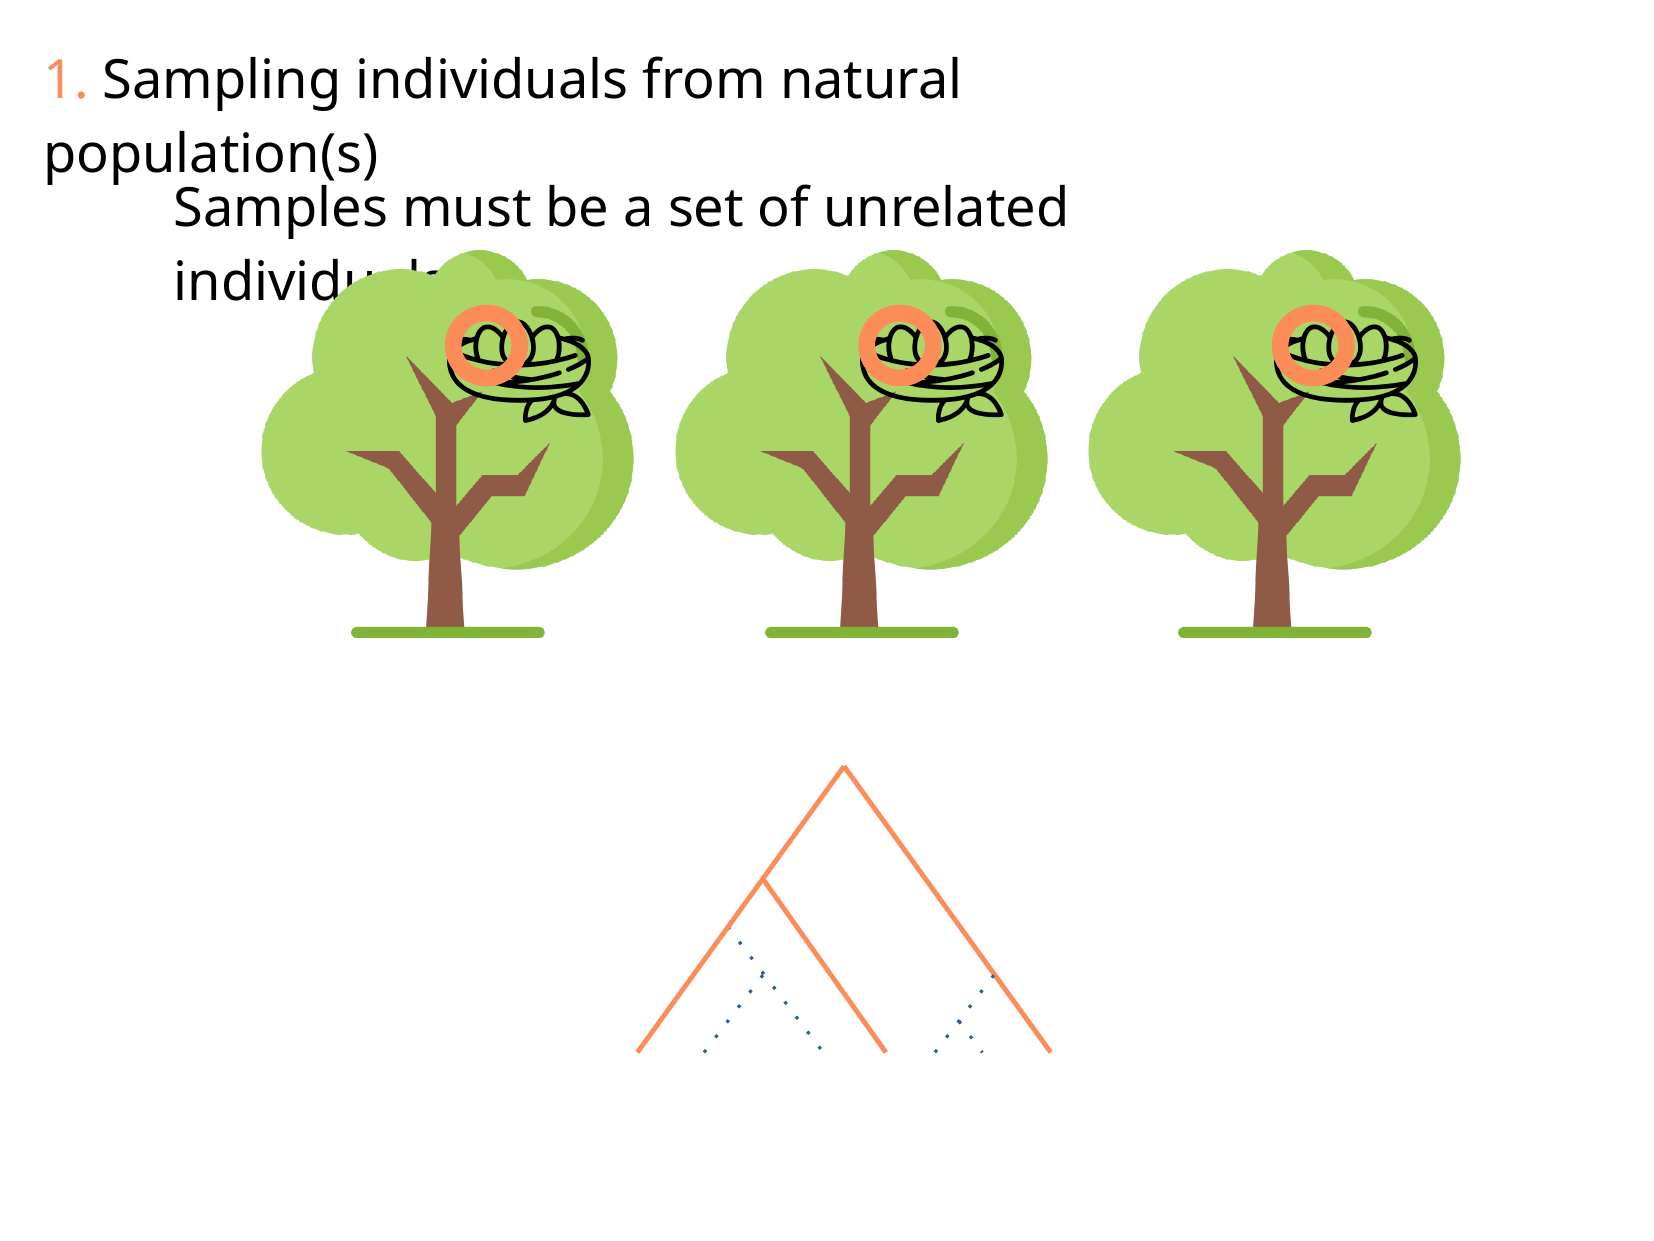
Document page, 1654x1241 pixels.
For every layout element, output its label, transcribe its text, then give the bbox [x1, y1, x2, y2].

text_box Samples must be a set of unrelated individuals [158, 161, 1347, 260]
text_box 1. Sampling individuals from natural population(s) [28, 33, 1205, 107]
picture [1080, 250, 1468, 638]
picture [253, 250, 641, 638]
picture [667, 250, 1055, 638]
